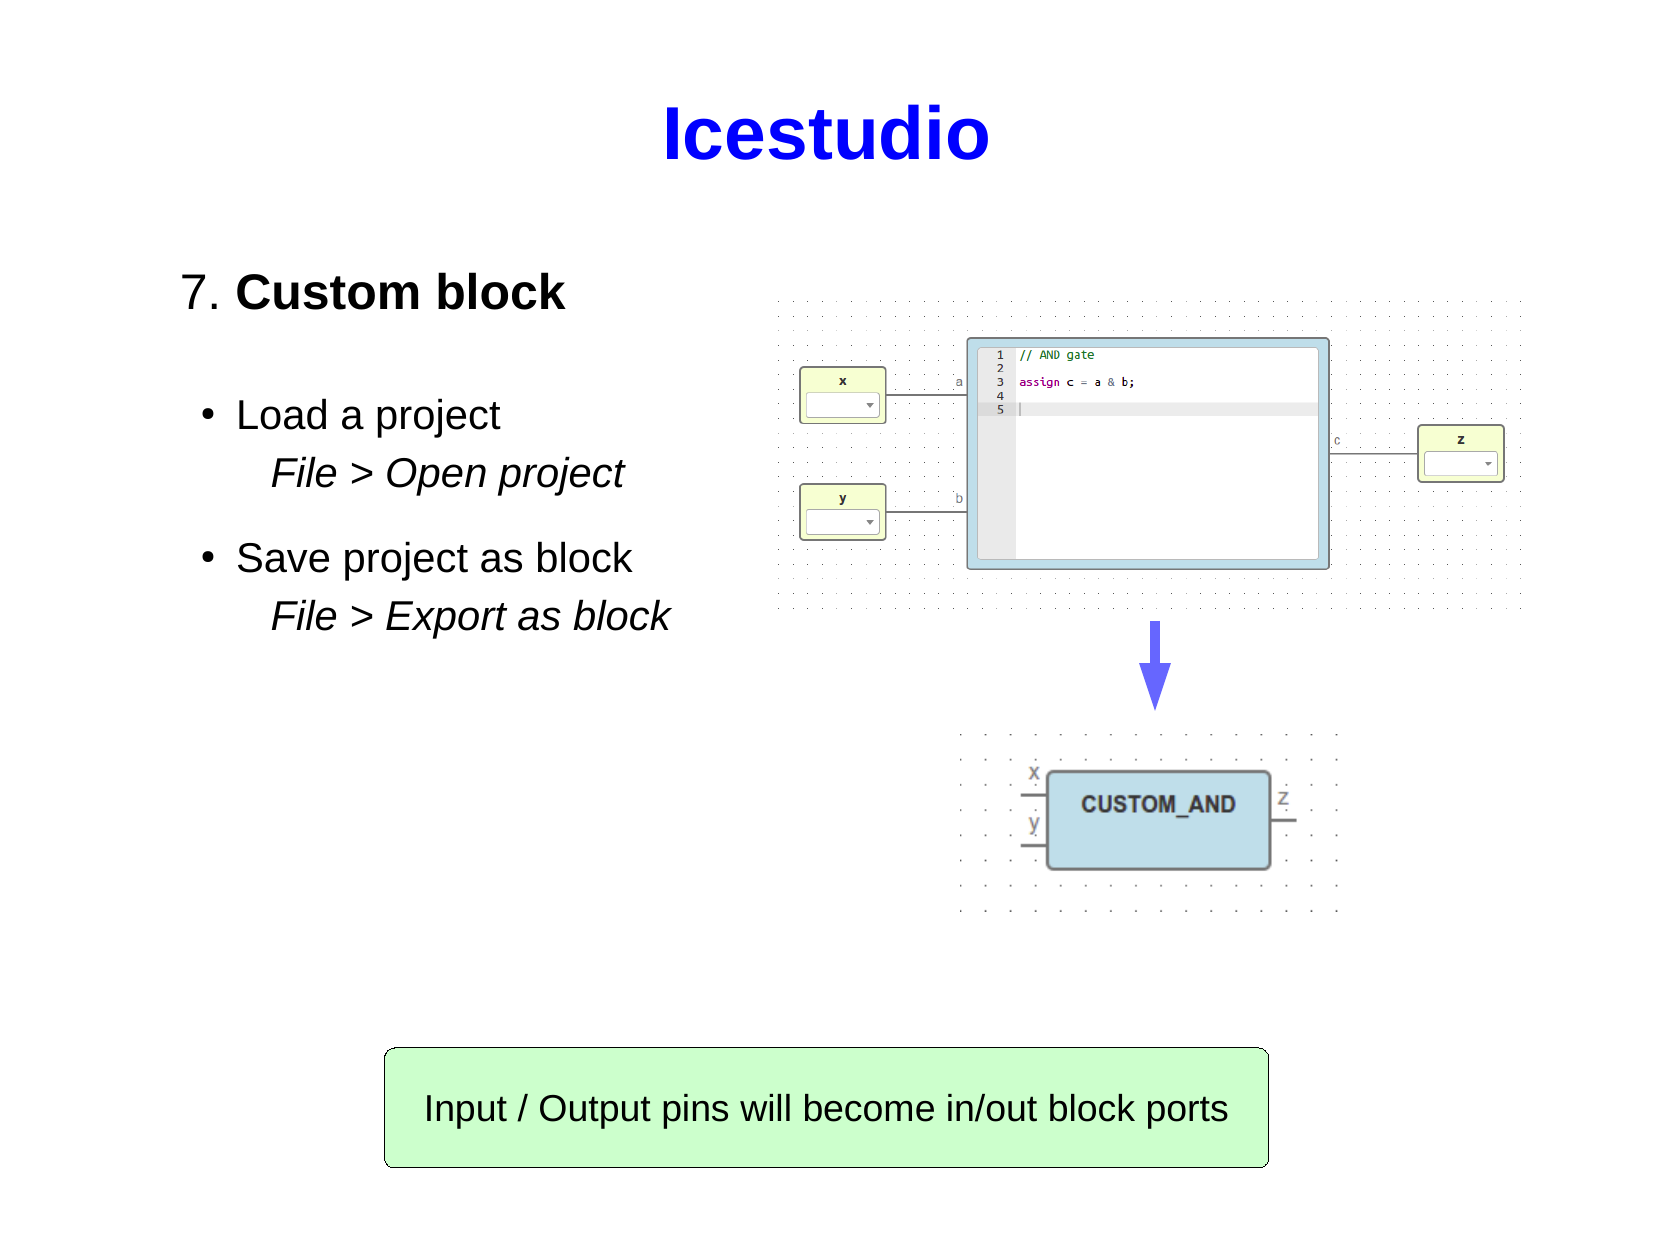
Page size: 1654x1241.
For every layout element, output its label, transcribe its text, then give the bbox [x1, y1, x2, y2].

text_box Load a project File > Open project Save project as block File > Export as block [185, 384, 1486, 1192]
text_box 7. Custom block [165, 239, 665, 345]
text_box Input / Output pins will become in/out block ports [384, 1047, 1269, 1168]
picture [960, 734, 1347, 912]
picture [777, 299, 1526, 610]
title Icestudio [82, 30, 1571, 238]
